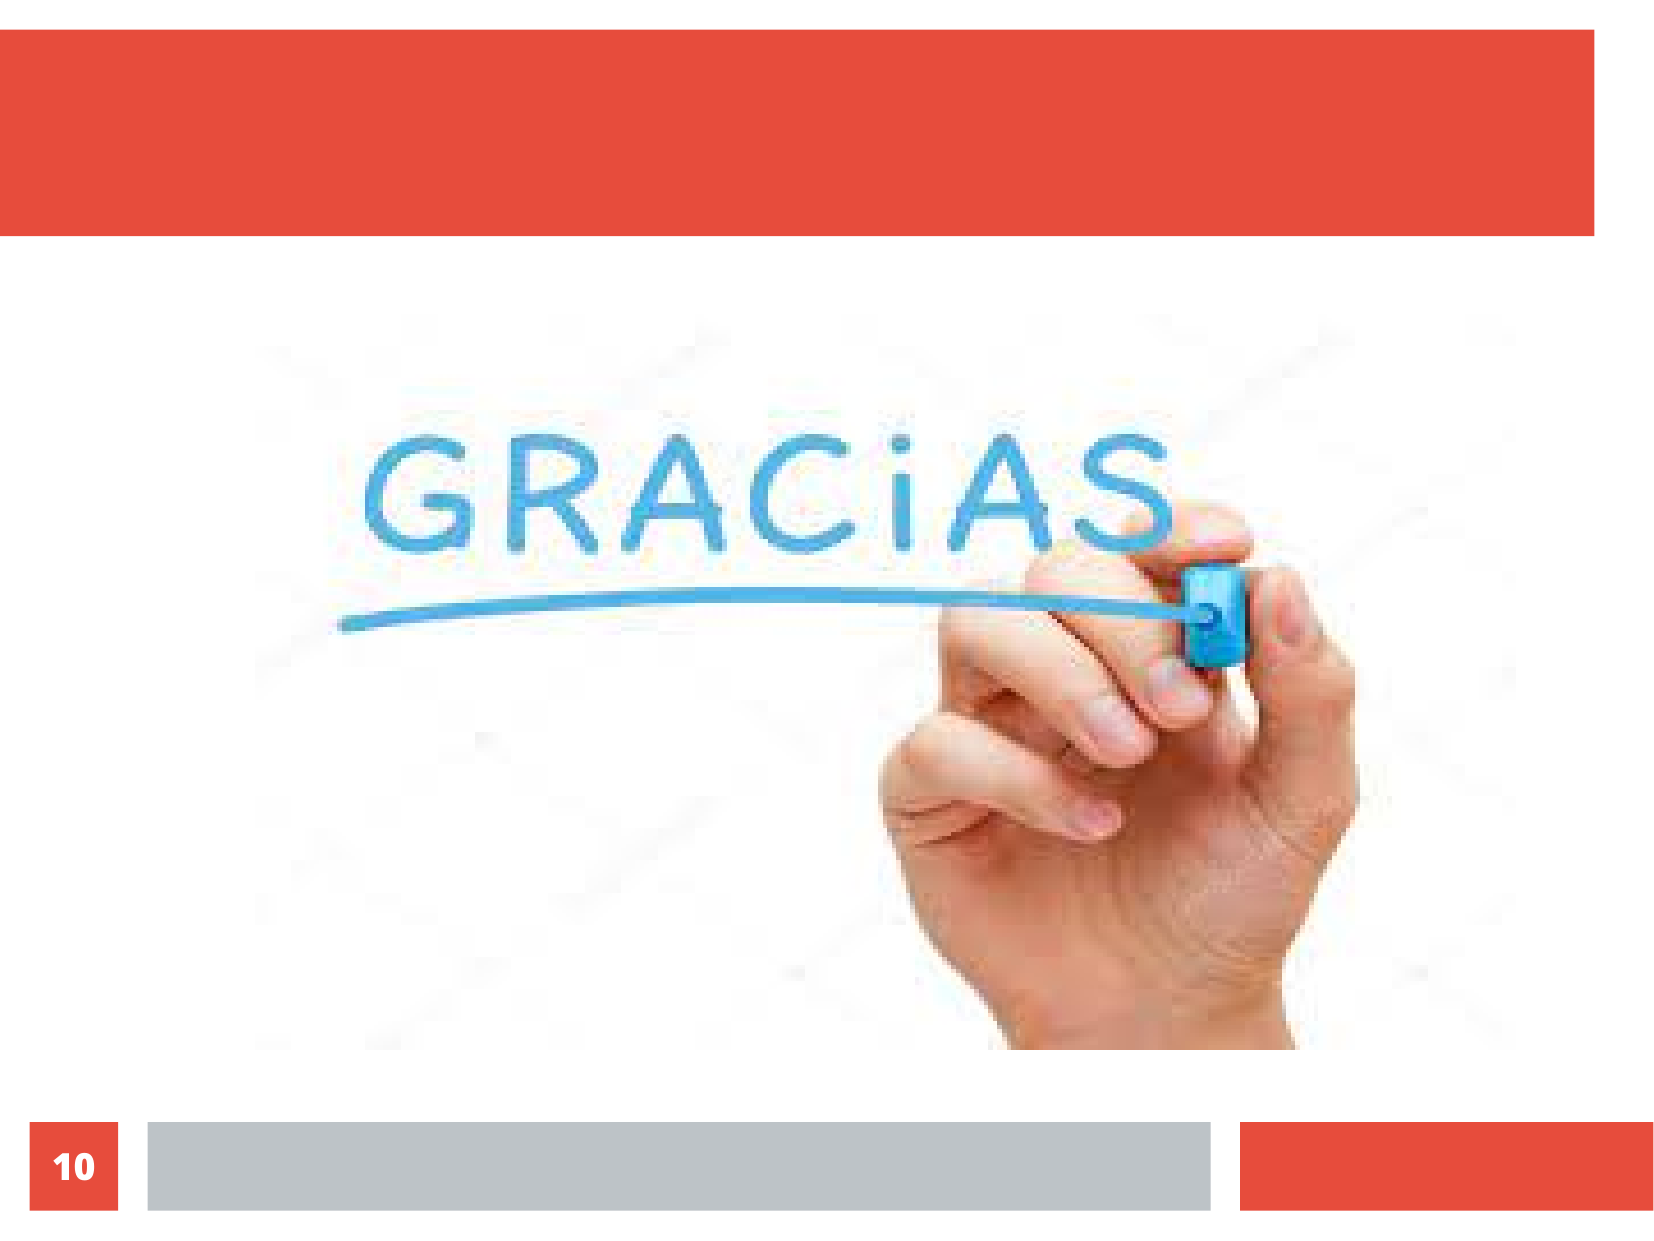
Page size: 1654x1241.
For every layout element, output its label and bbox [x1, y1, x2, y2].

picture [255, 314, 1516, 1051]
